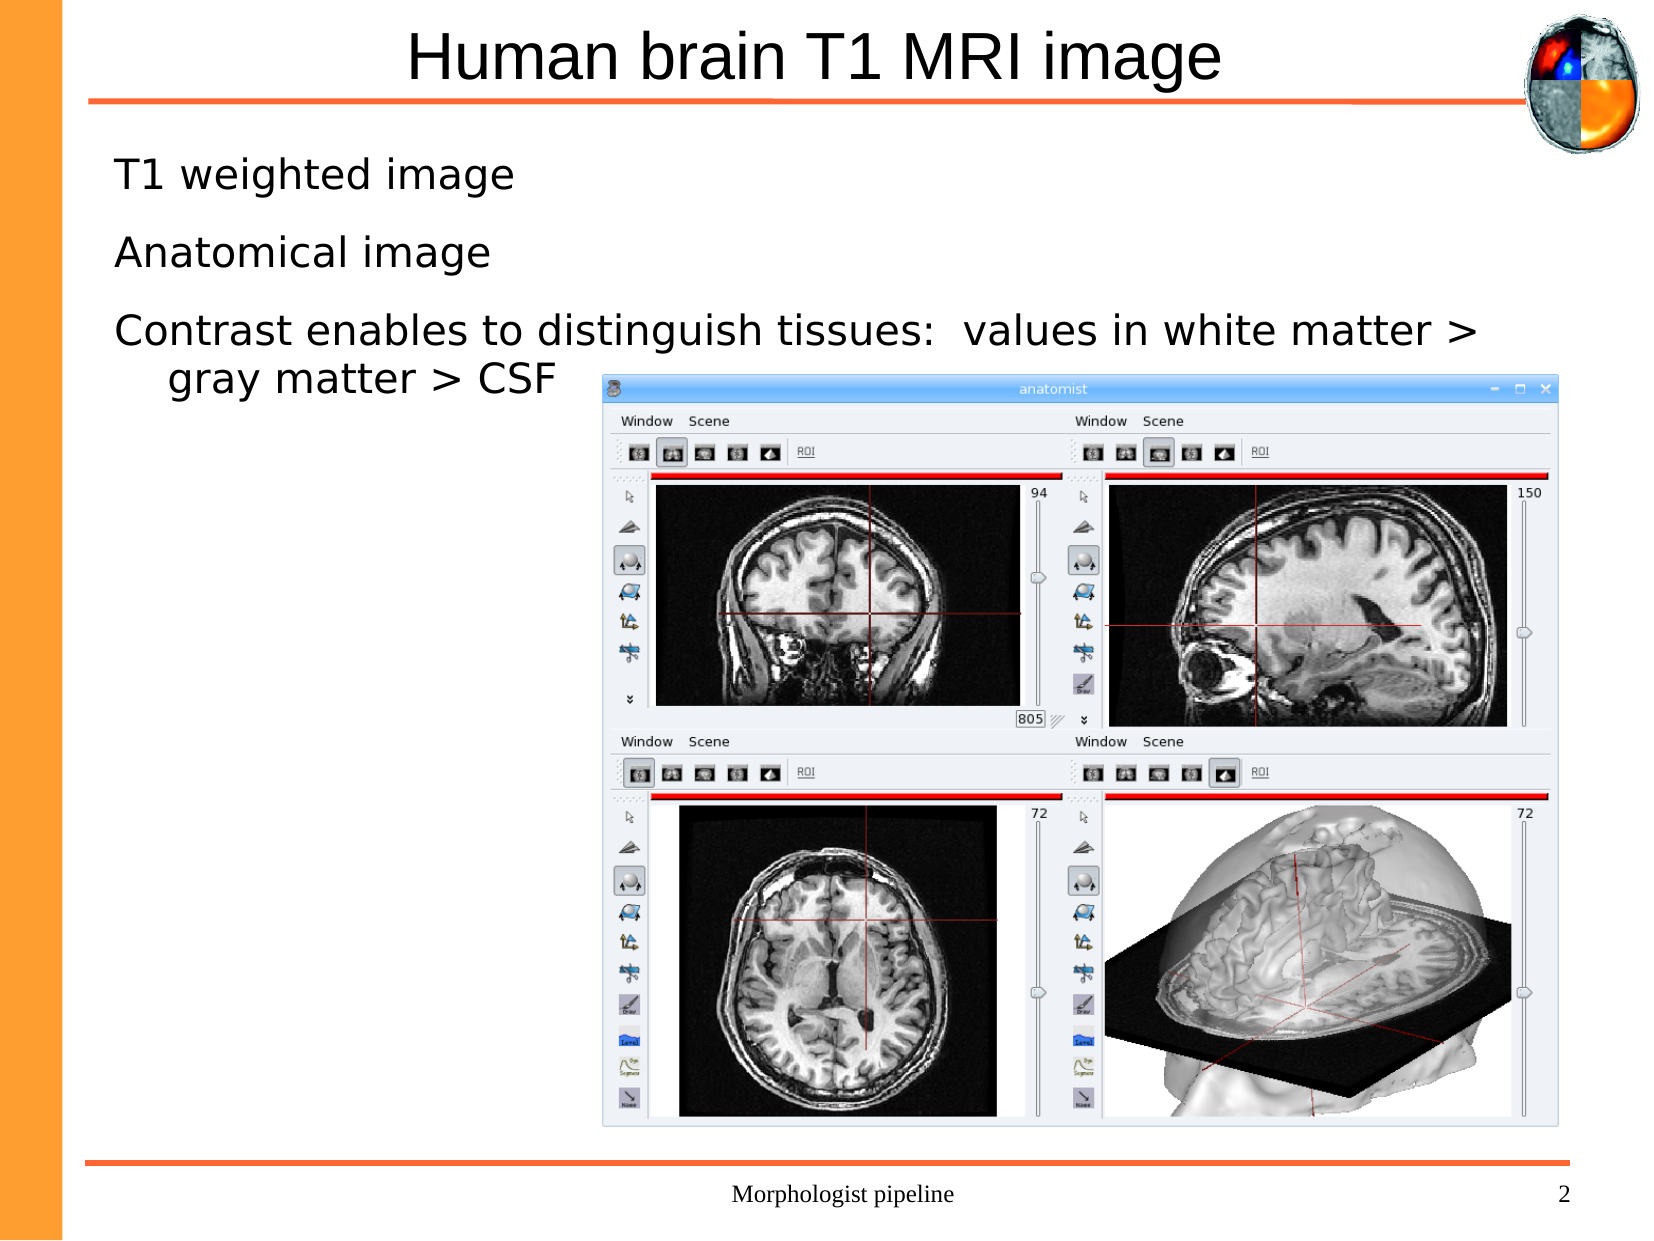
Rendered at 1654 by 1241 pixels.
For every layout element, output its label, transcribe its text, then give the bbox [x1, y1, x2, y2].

title Human brain T1 MRI image [120, 19, 1510, 94]
picture [602, 374, 1559, 1127]
picture [1523, 13, 1642, 156]
list T1 weighted image Anatomical image Contrast enables to distinguish tissues: values in white matter > gray matter > CSF [96, 150, 1564, 1094]
